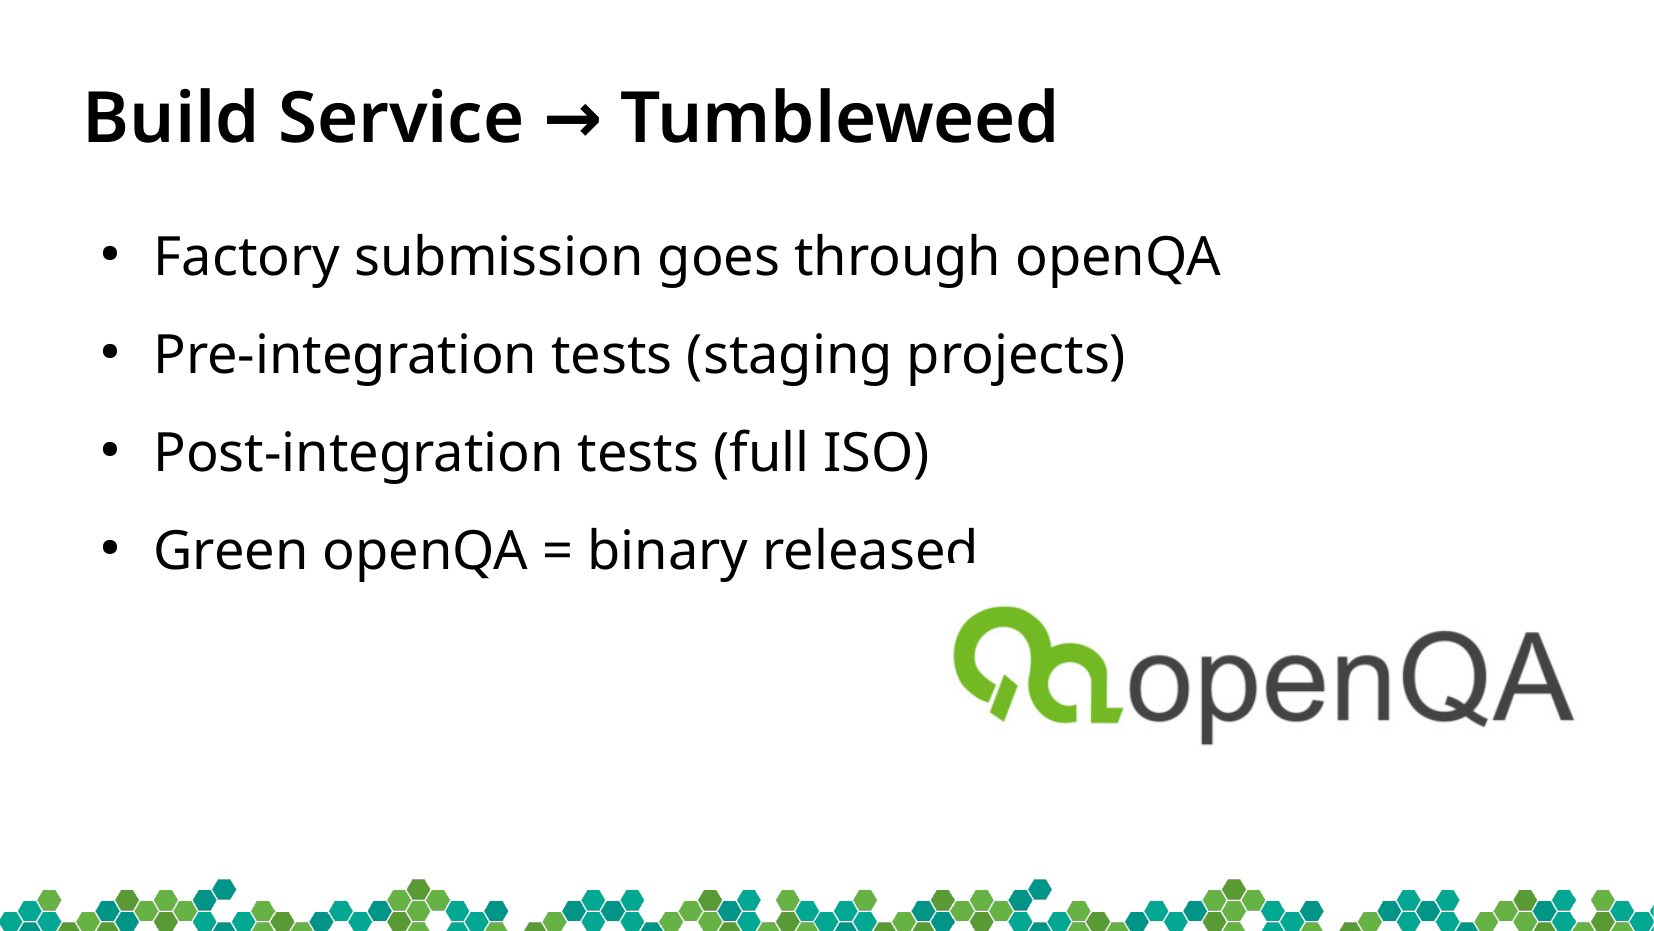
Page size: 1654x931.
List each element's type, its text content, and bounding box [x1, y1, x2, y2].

picture [0, 871, 1654, 931]
title Build Service → Tumbleweed [82, 37, 1571, 193]
list Factory submission goes through openQA Pre-integration tests (staging projects) Post-integration tests (full ISO) Green openQA = binary released [82, 217, 1571, 855]
picture [949, 563, 1596, 794]
